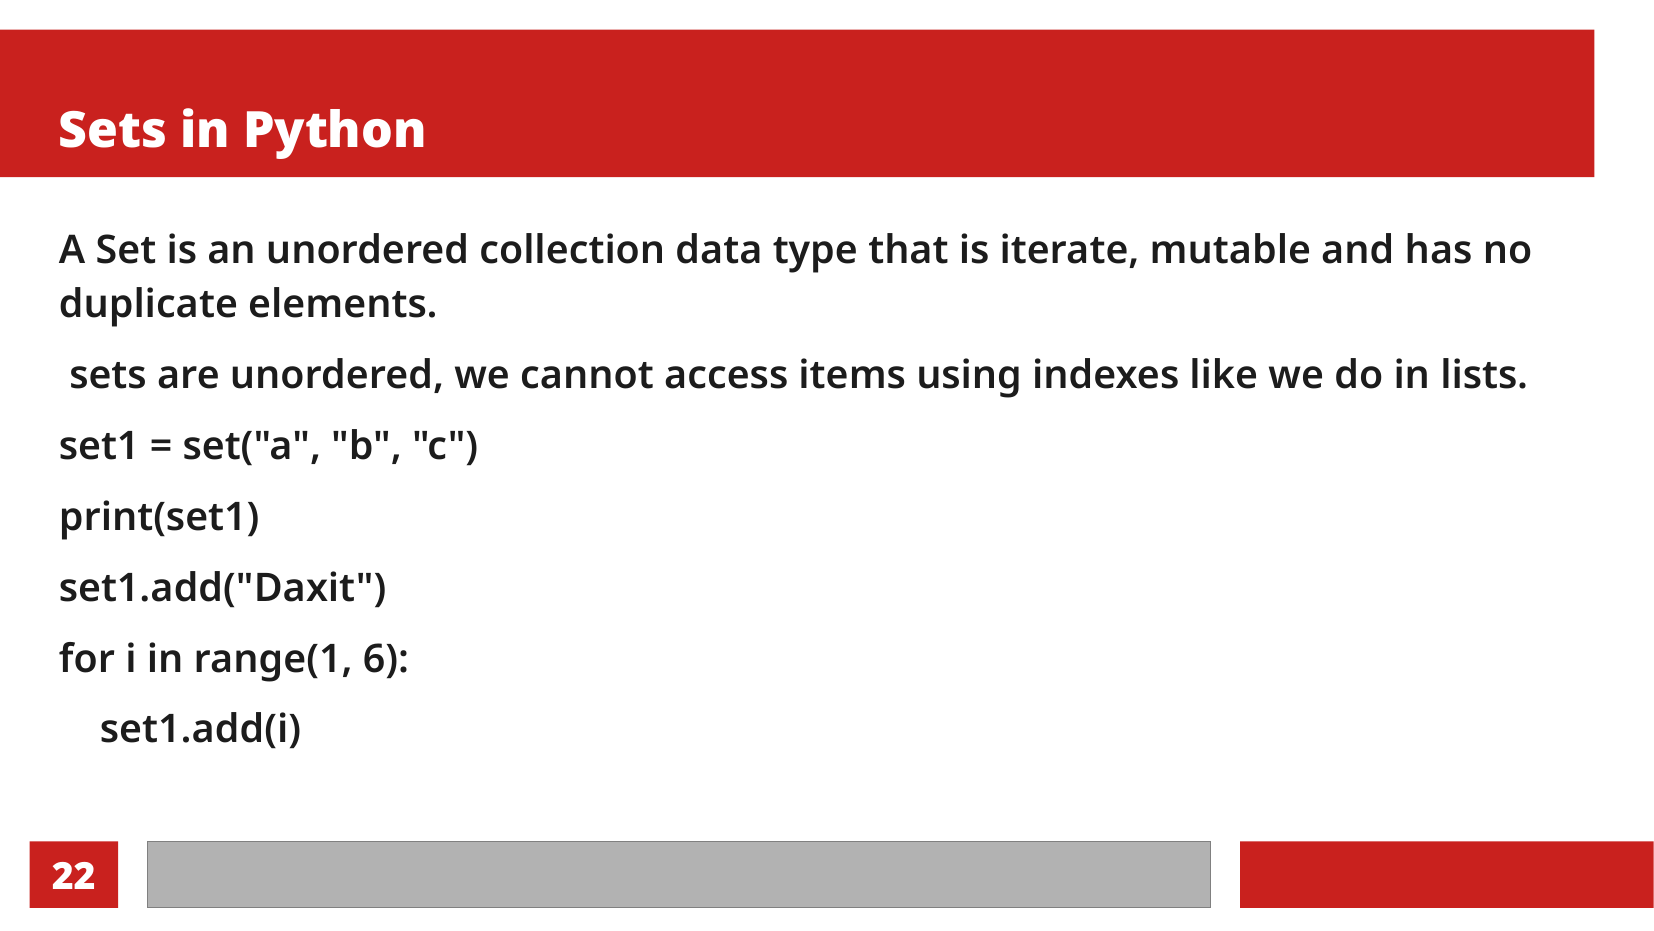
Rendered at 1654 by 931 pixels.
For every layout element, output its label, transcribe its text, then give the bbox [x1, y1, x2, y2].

title Sets in Python [59, 44, 1595, 163]
list A Set is an unordered collection data type that is iterate, mutable and has no duplicate elements. sets are unordered, we cannot access items using indexes like we do in lists. set1 = set("a", "b", "c") print(set1) set1.add("Daxit") for i in range(1, 6): set1.add(i) [59, 221, 1565, 798]
